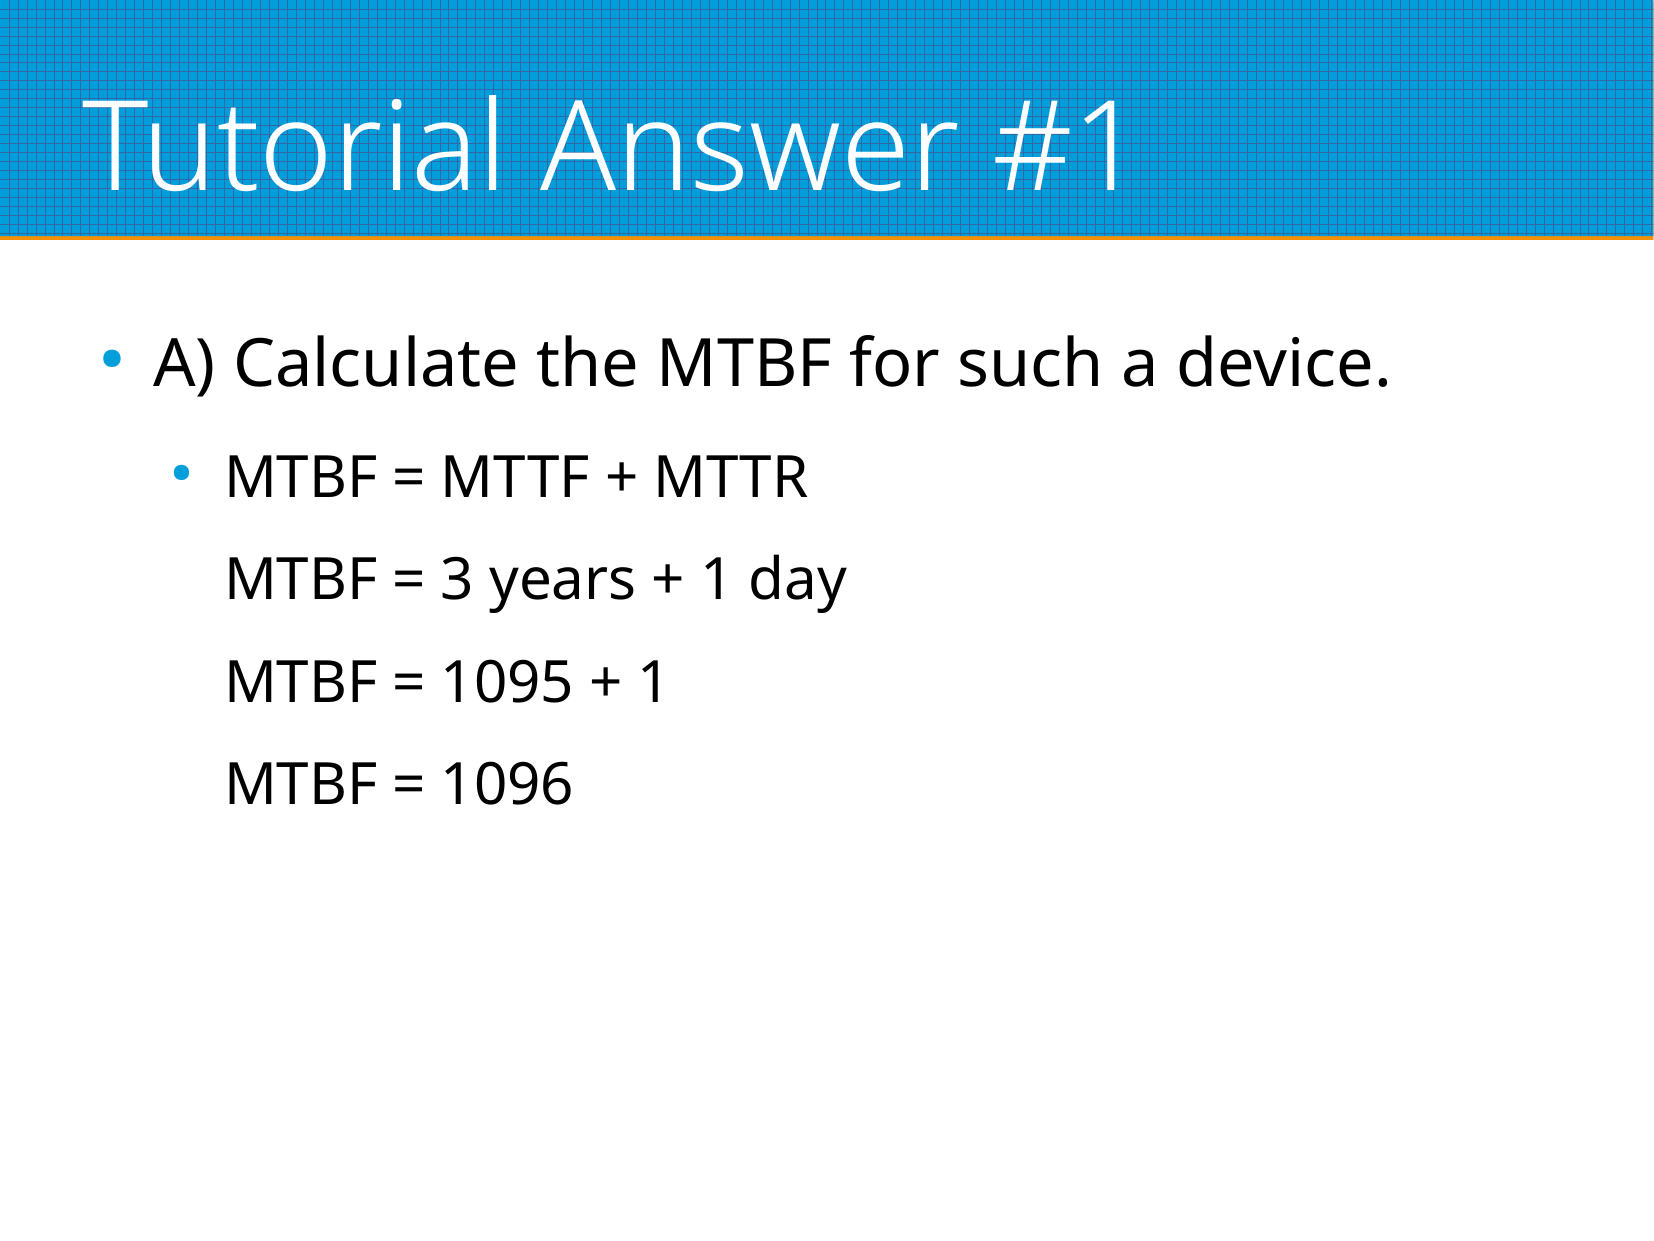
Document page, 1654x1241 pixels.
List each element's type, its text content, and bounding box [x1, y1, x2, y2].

title Tutorial Answer #1 [82, 19, 1571, 227]
list A) Calculate the MTBF for such a device. MTBF = MTTF + MTTR MTBF = 3 years + 1 day MTBF = 1095 + 1 MTBF = 1096 [82, 314, 1563, 1093]
